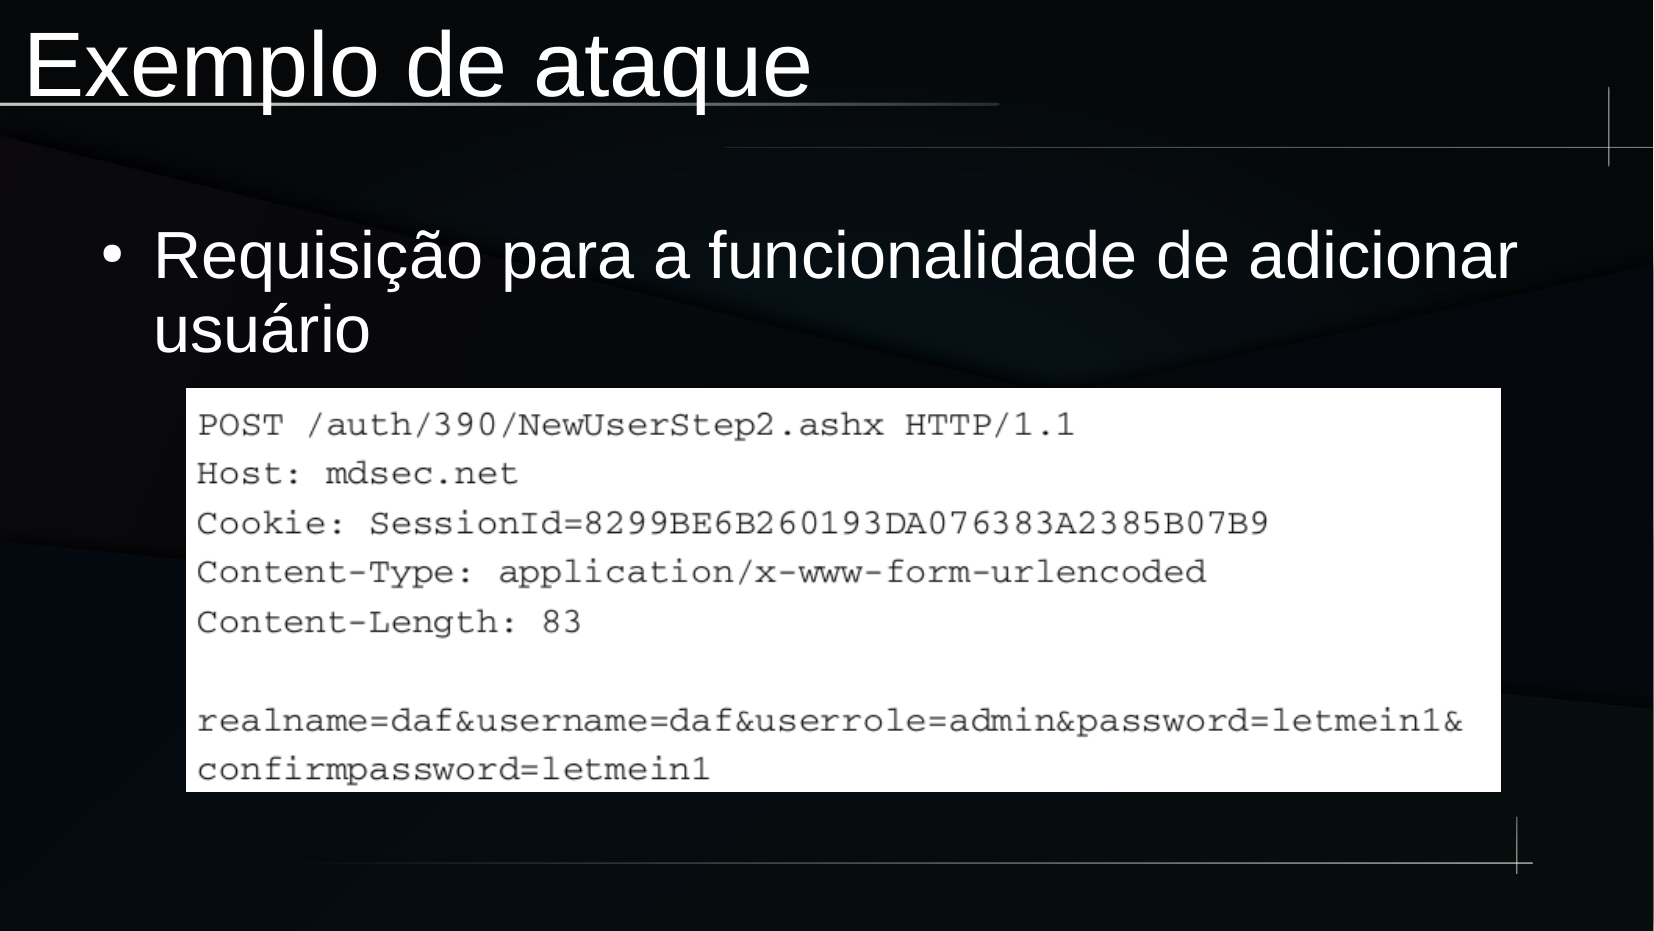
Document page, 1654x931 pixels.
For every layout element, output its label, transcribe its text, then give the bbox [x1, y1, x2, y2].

picture [0, 0, 1654, 931]
title Exemplo de ataque [23, 11, 1589, 119]
list Requisição para a funcionalidade de adicionar usuário [82, 217, 1571, 758]
